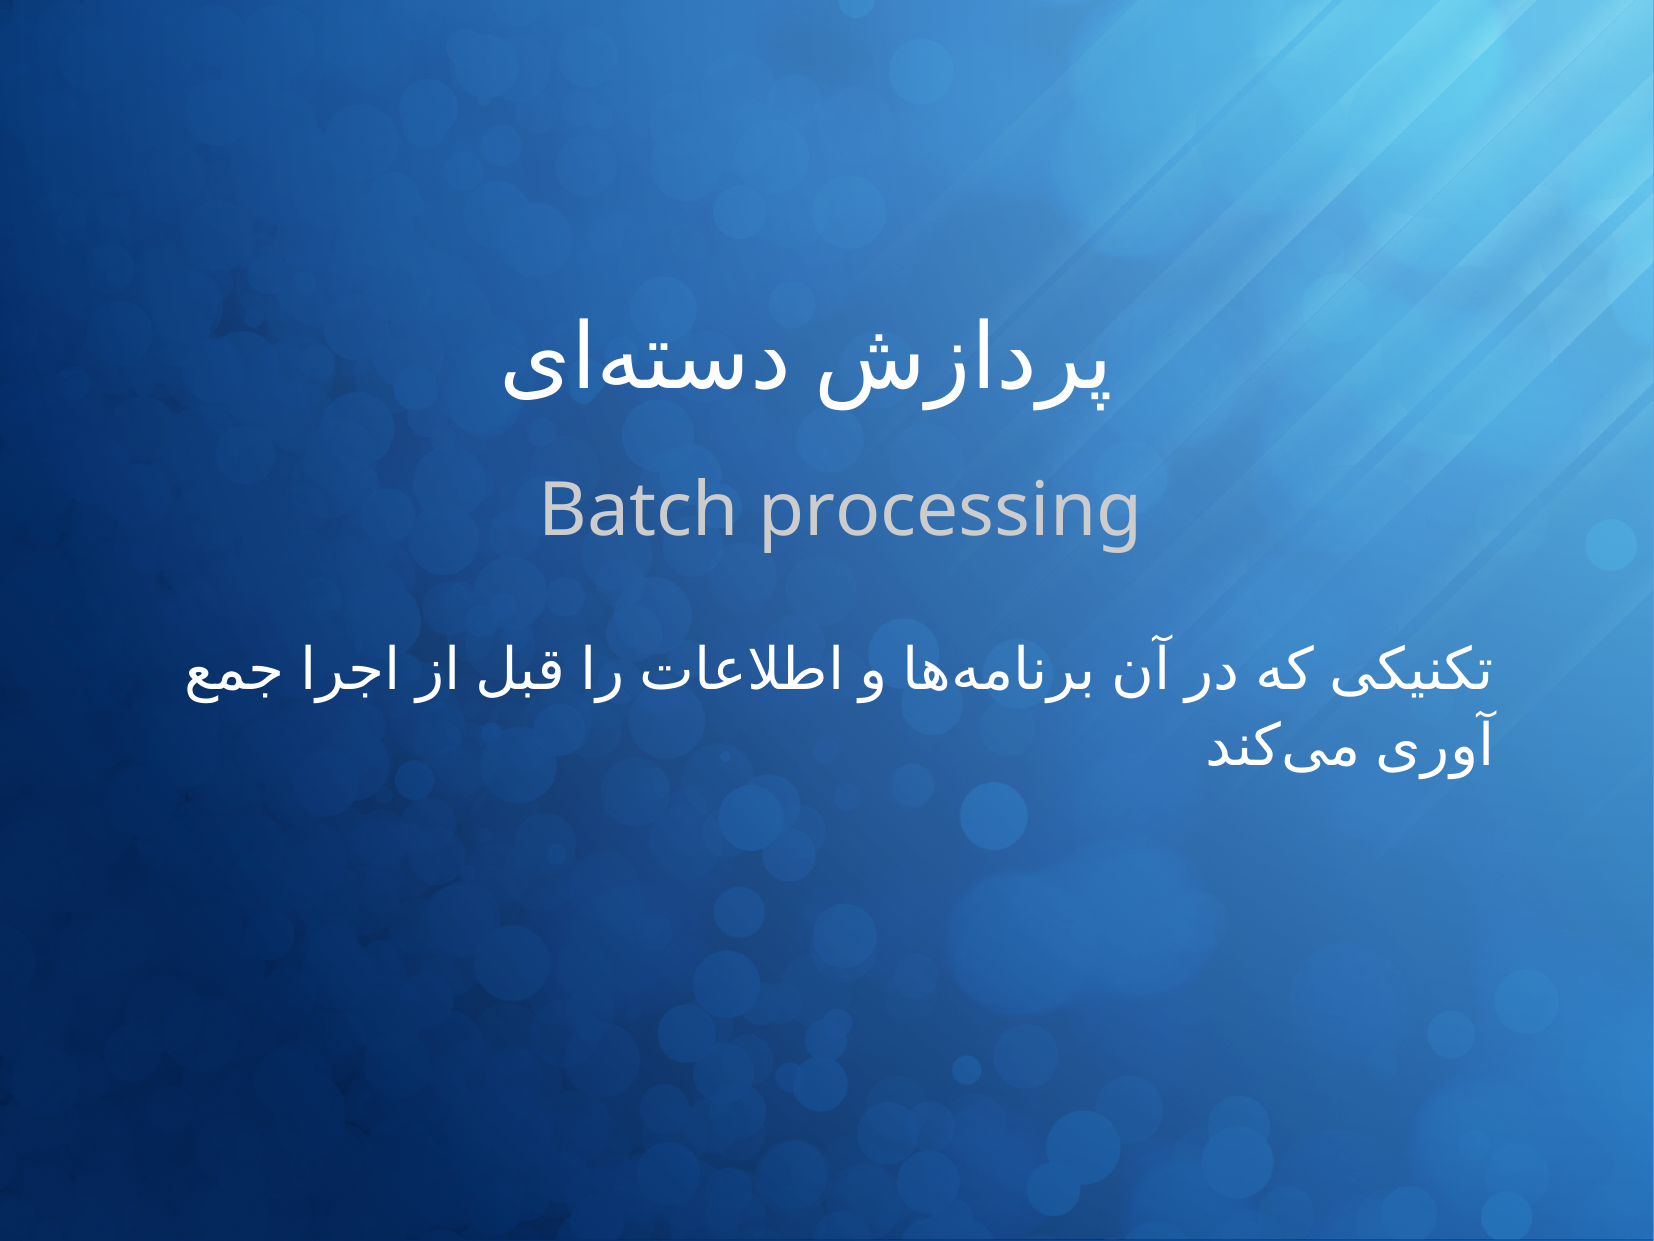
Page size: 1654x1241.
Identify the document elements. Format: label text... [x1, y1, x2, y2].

title پردازش دسته‌ای [112, 282, 1501, 450]
text_box Batch processing [112, 450, 1570, 563]
list تکنیکی که در آن برنامه‌ها و اطلاعات را قبل از اجرا جمع آوری می‌کند [112, 637, 1566, 927]
picture [0, 0, 1654, 1241]
